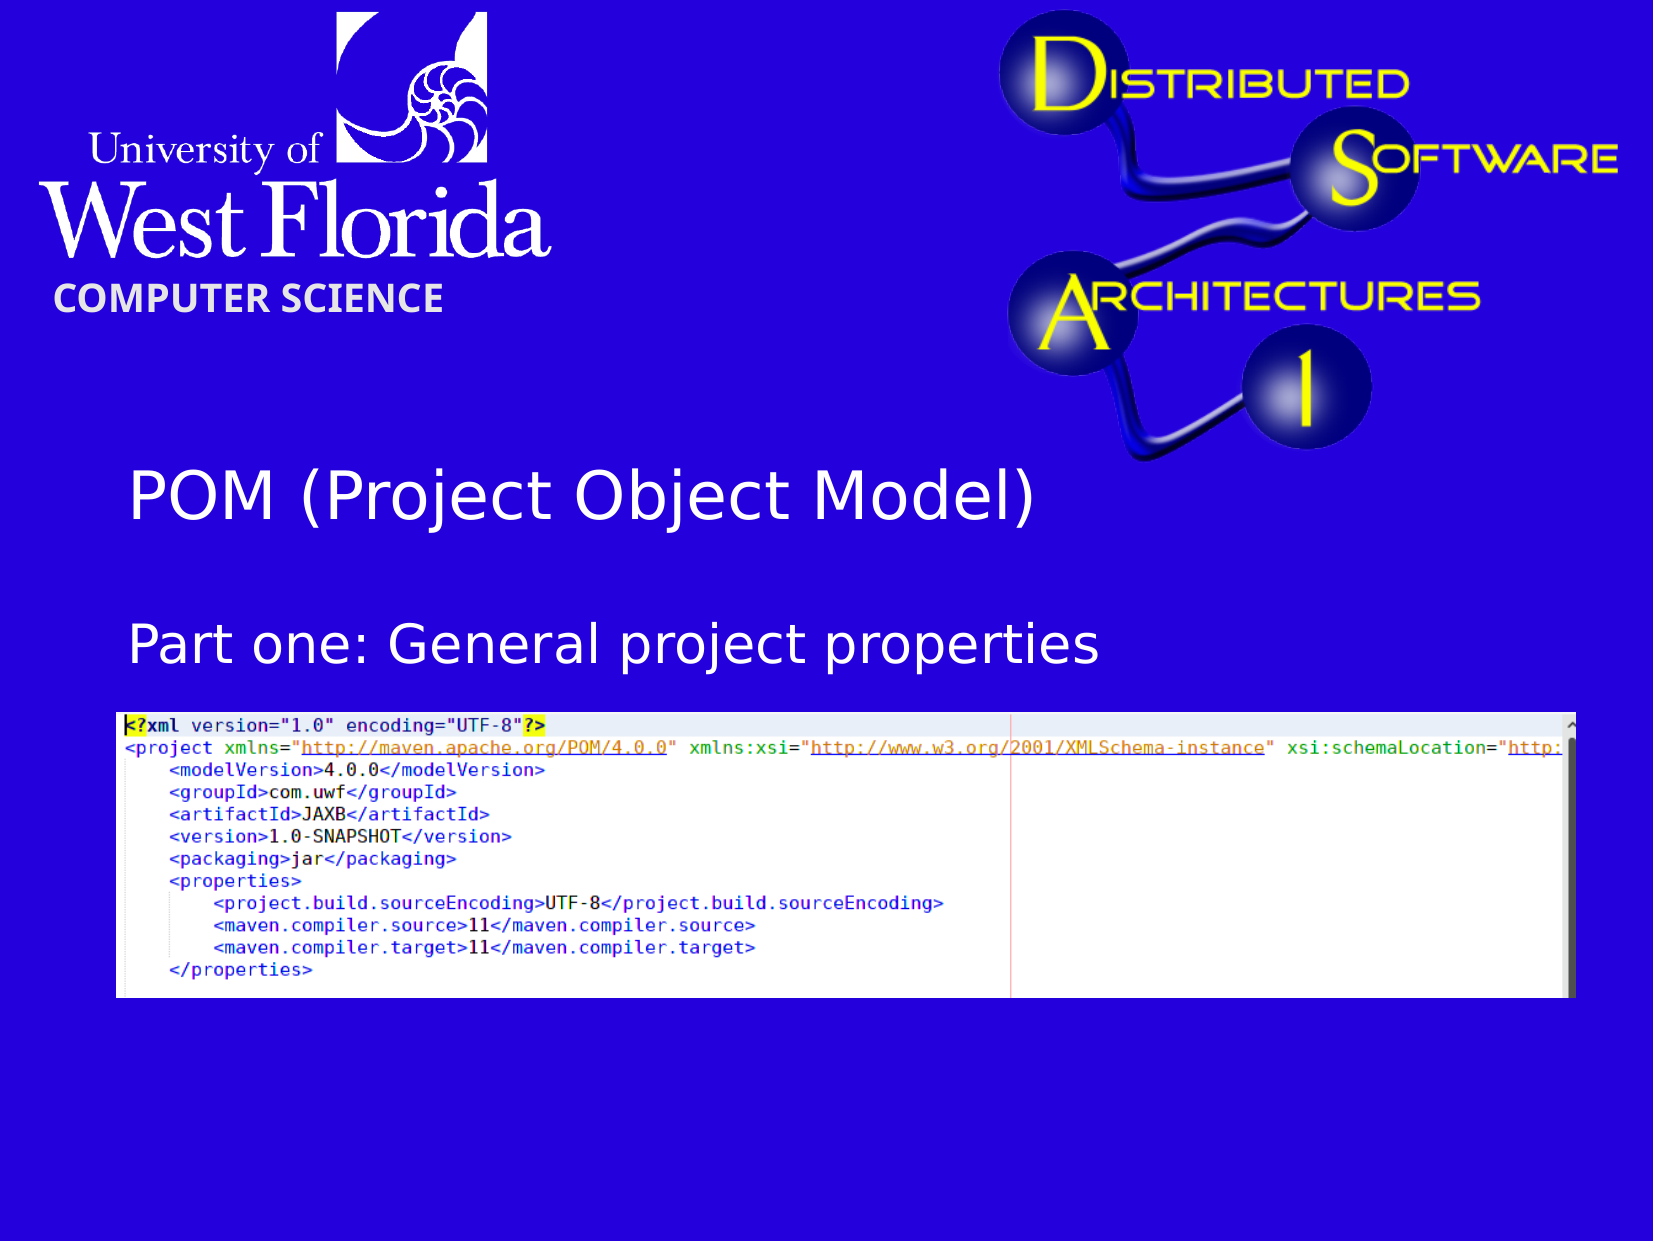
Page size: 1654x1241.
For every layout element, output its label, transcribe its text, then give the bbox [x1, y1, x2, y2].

text_box COMPUTER SCIENCE [37, 262, 563, 325]
text_box POM (Project Object Model) Part one: General project properties [112, 450, 1426, 1104]
picture [910, 0, 1653, 506]
picture [37, 0, 559, 262]
picture [116, 712, 1576, 998]
